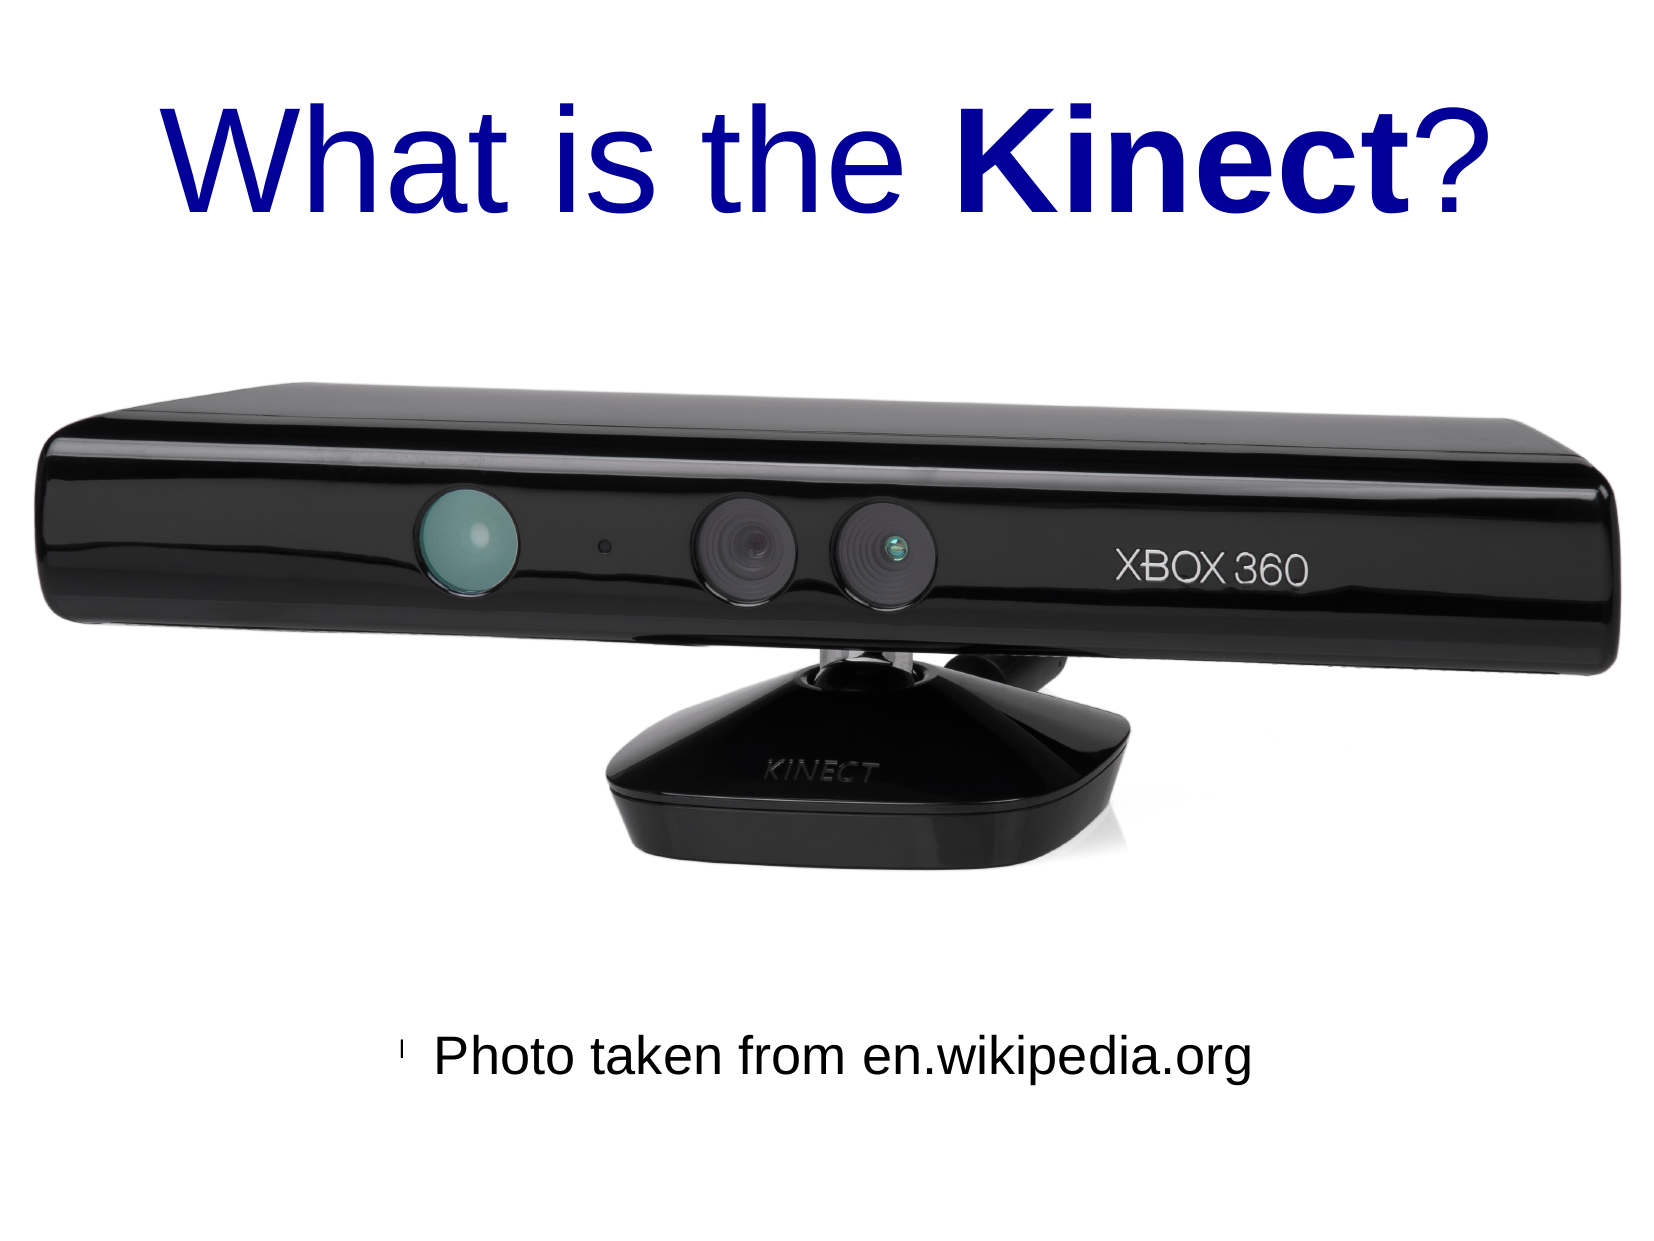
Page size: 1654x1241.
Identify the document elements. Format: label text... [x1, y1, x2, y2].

text_box Photo taken from en.wikipedia.org [82, 1020, 1571, 1153]
picture [2, 337, 1654, 909]
text_box What is the Kinect? [82, 49, 1571, 257]
